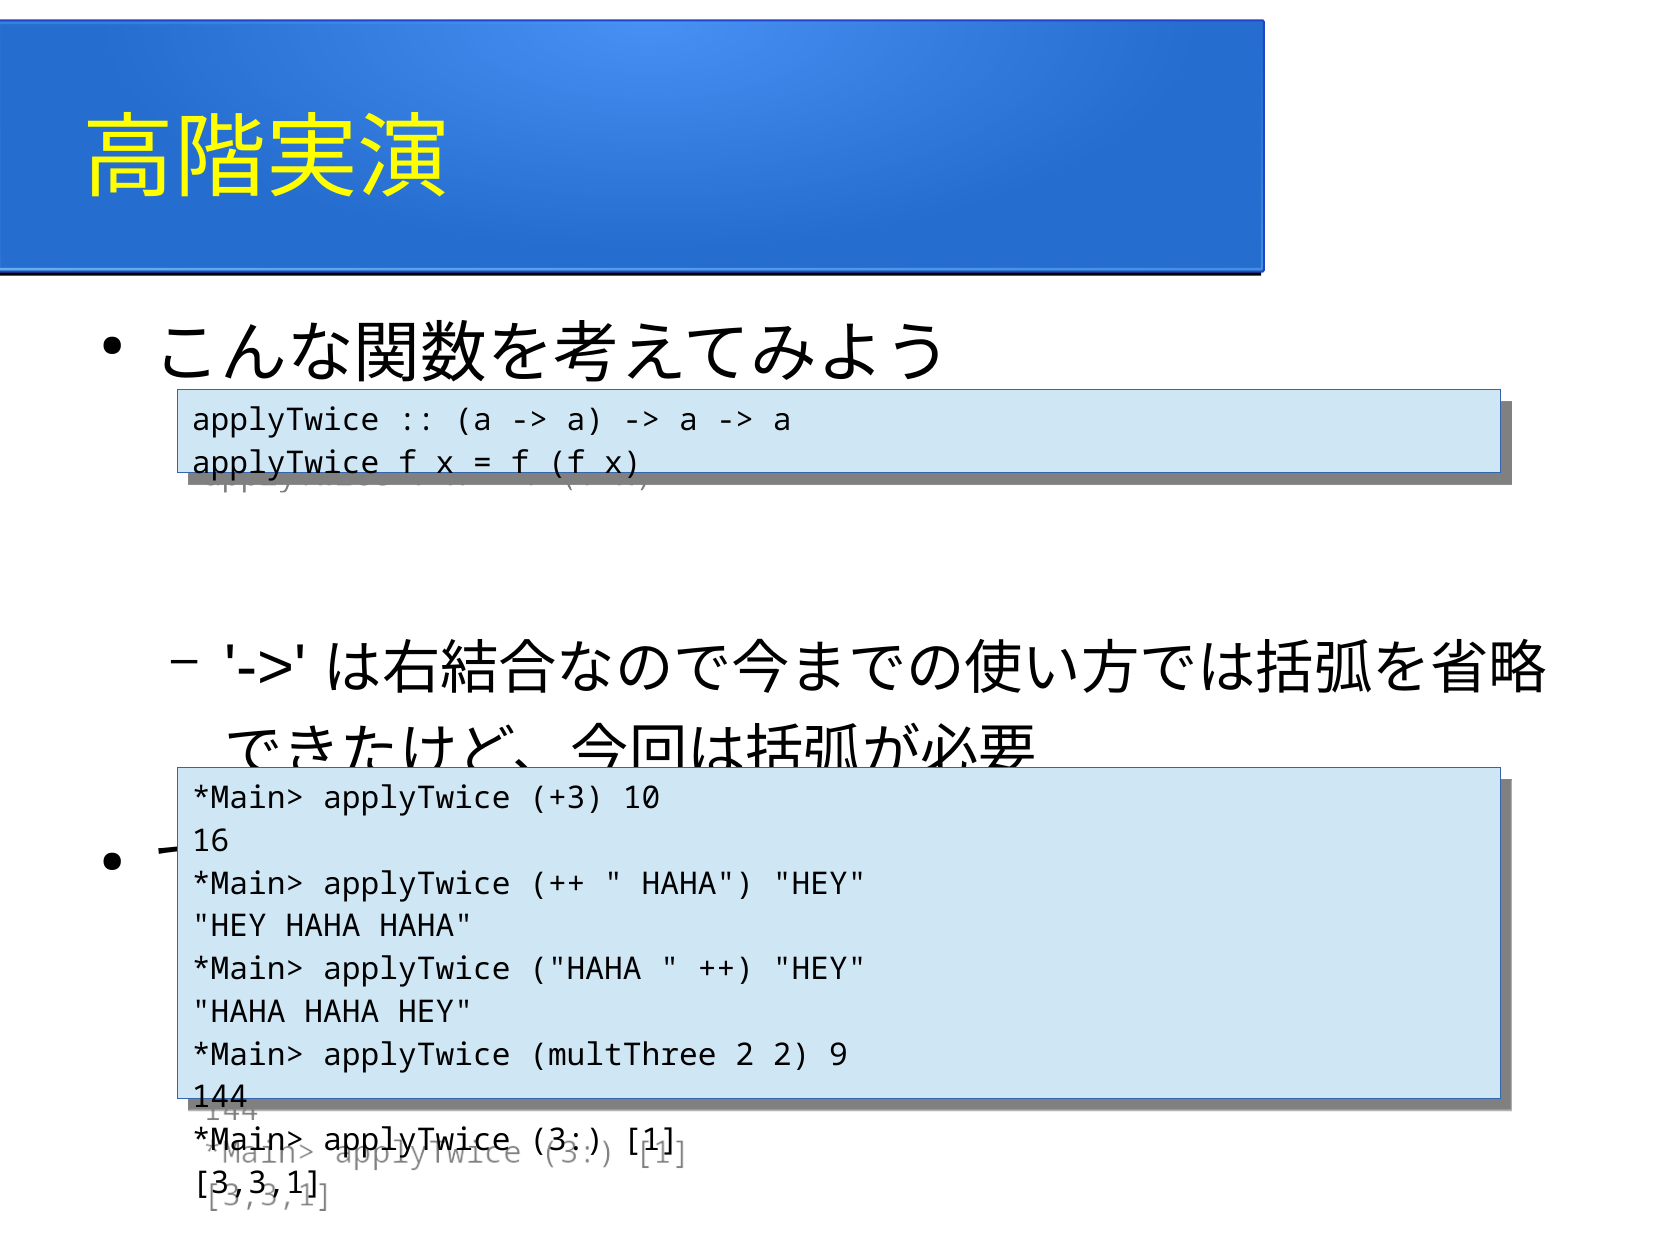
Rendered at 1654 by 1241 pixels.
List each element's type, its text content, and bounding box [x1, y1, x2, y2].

text_box *Main> applyTwice (+3) 10 16 *Main> applyTwice (++ " HAHA") "HEY" "HEY HAHA HAHA" *Main> applyTwice ("HAHA " ++) "HEY" "HAHA HAHA HEY" *Main> applyTwice (multThree 2 2) 9 144 *Main> applyTwice (3:) [1] [3,3,1] [177, 767, 1501, 1099]
text_box applyTwice :: (a -> a) -> a -> a applyTwice f x = f (f x) [177, 389, 1501, 473]
list こんな関数を考えてみよう '->' は右結合なので今までの使い方では括弧を省略できたけど、今回は括弧が必要 ではいろいろ渡してみよう！ [82, 299, 1571, 1099]
title 高階実演 [82, 47, 1235, 252]
